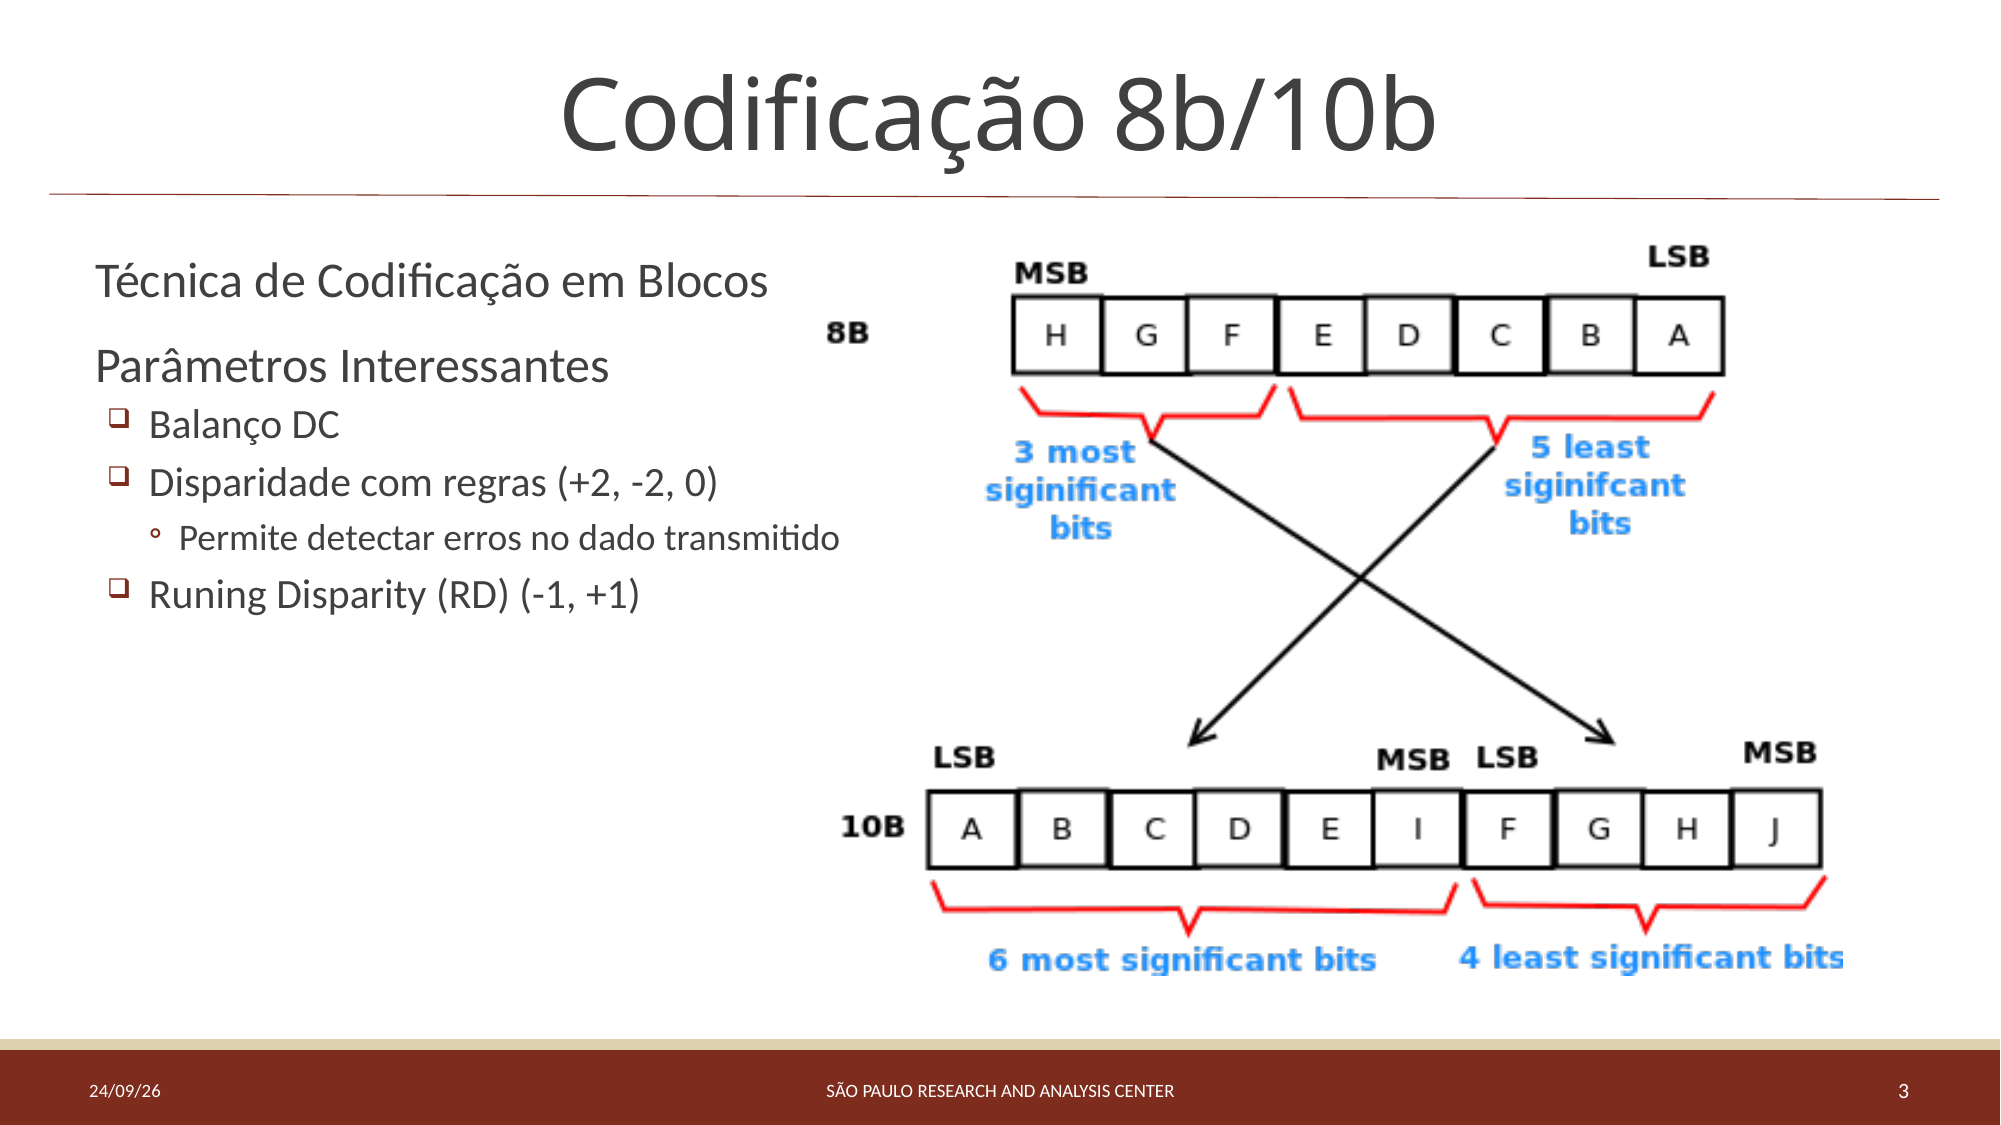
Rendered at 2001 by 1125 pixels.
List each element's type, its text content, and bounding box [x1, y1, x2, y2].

slide_number 27/11/17 [74, 1059, 480, 1120]
footer São Paulo Research and Analysis Center [604, 1059, 1396, 1120]
picture [826, 239, 1843, 976]
list Técnica de Codificação em Blocos Parâmetros Interessantes Balanço DC Disparidade com regras (+2, -2, 0) Permite detectar erros no dado transmitido Runing Disparity (RD) (-1, +1) [74, 239, 1924, 1001]
slide_number <número> [1708, 1059, 1925, 1120]
title Codificação 8b/10b [74, 47, 1924, 179]
